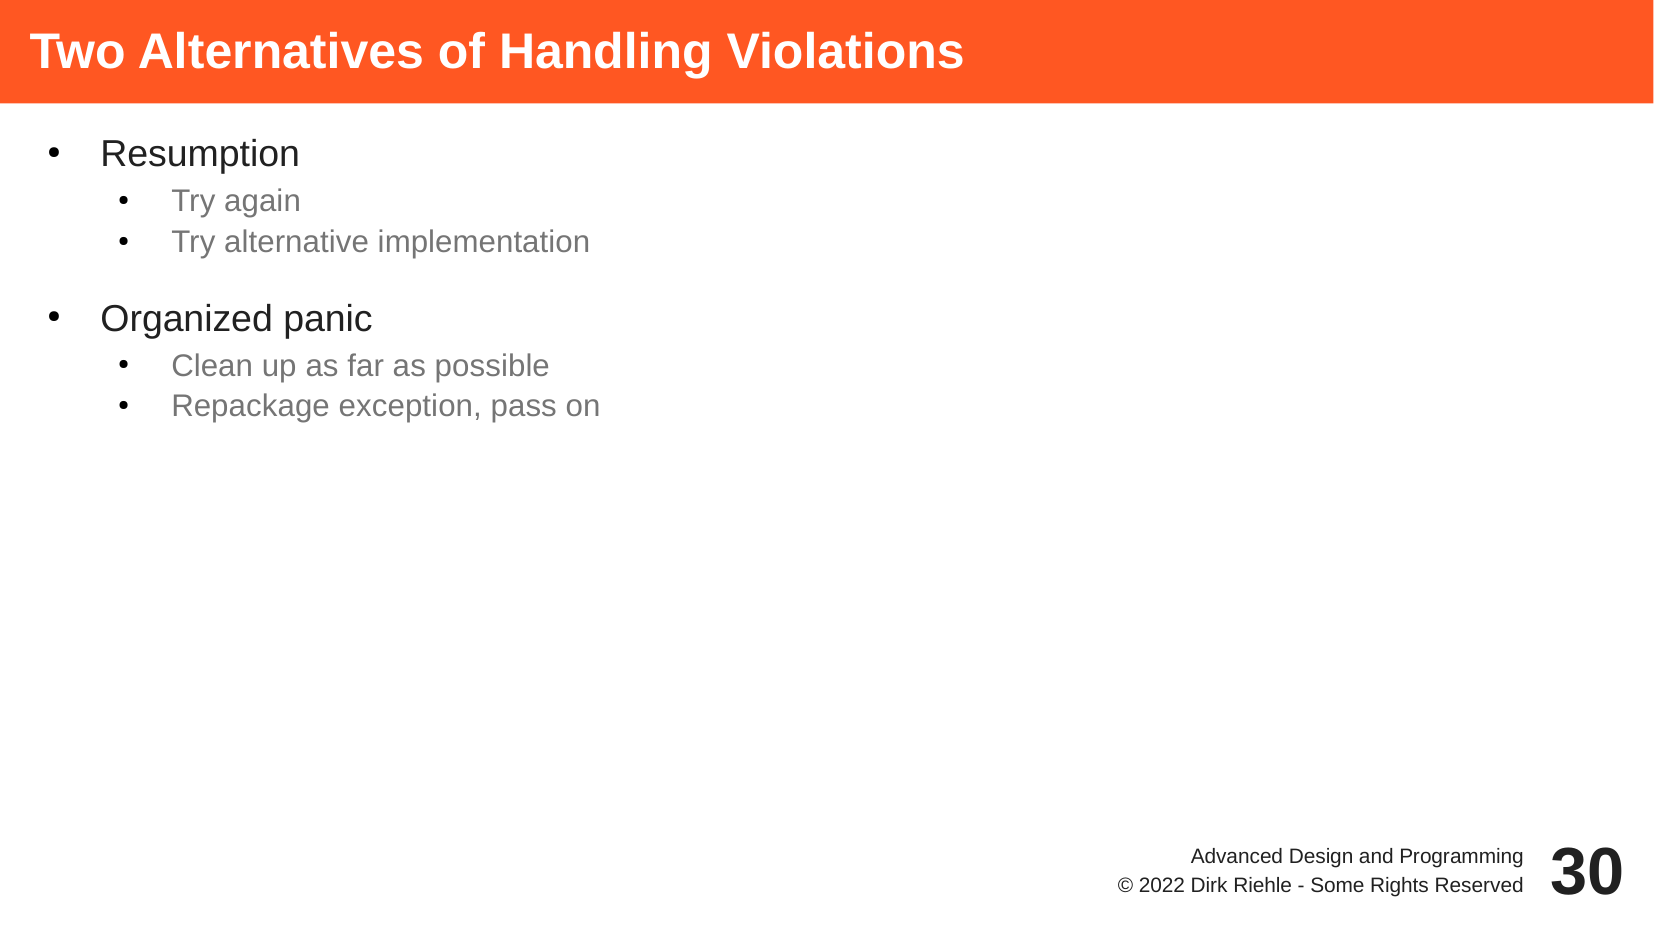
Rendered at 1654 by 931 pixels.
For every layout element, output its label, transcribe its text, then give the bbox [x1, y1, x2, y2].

title Two Alternatives of Handling Violations [0, 0, 1654, 104]
list Resumption Try again Try alternative implementation Organized panic Clean up as far as possible Repackage exception, pass on [29, 132, 1625, 813]
